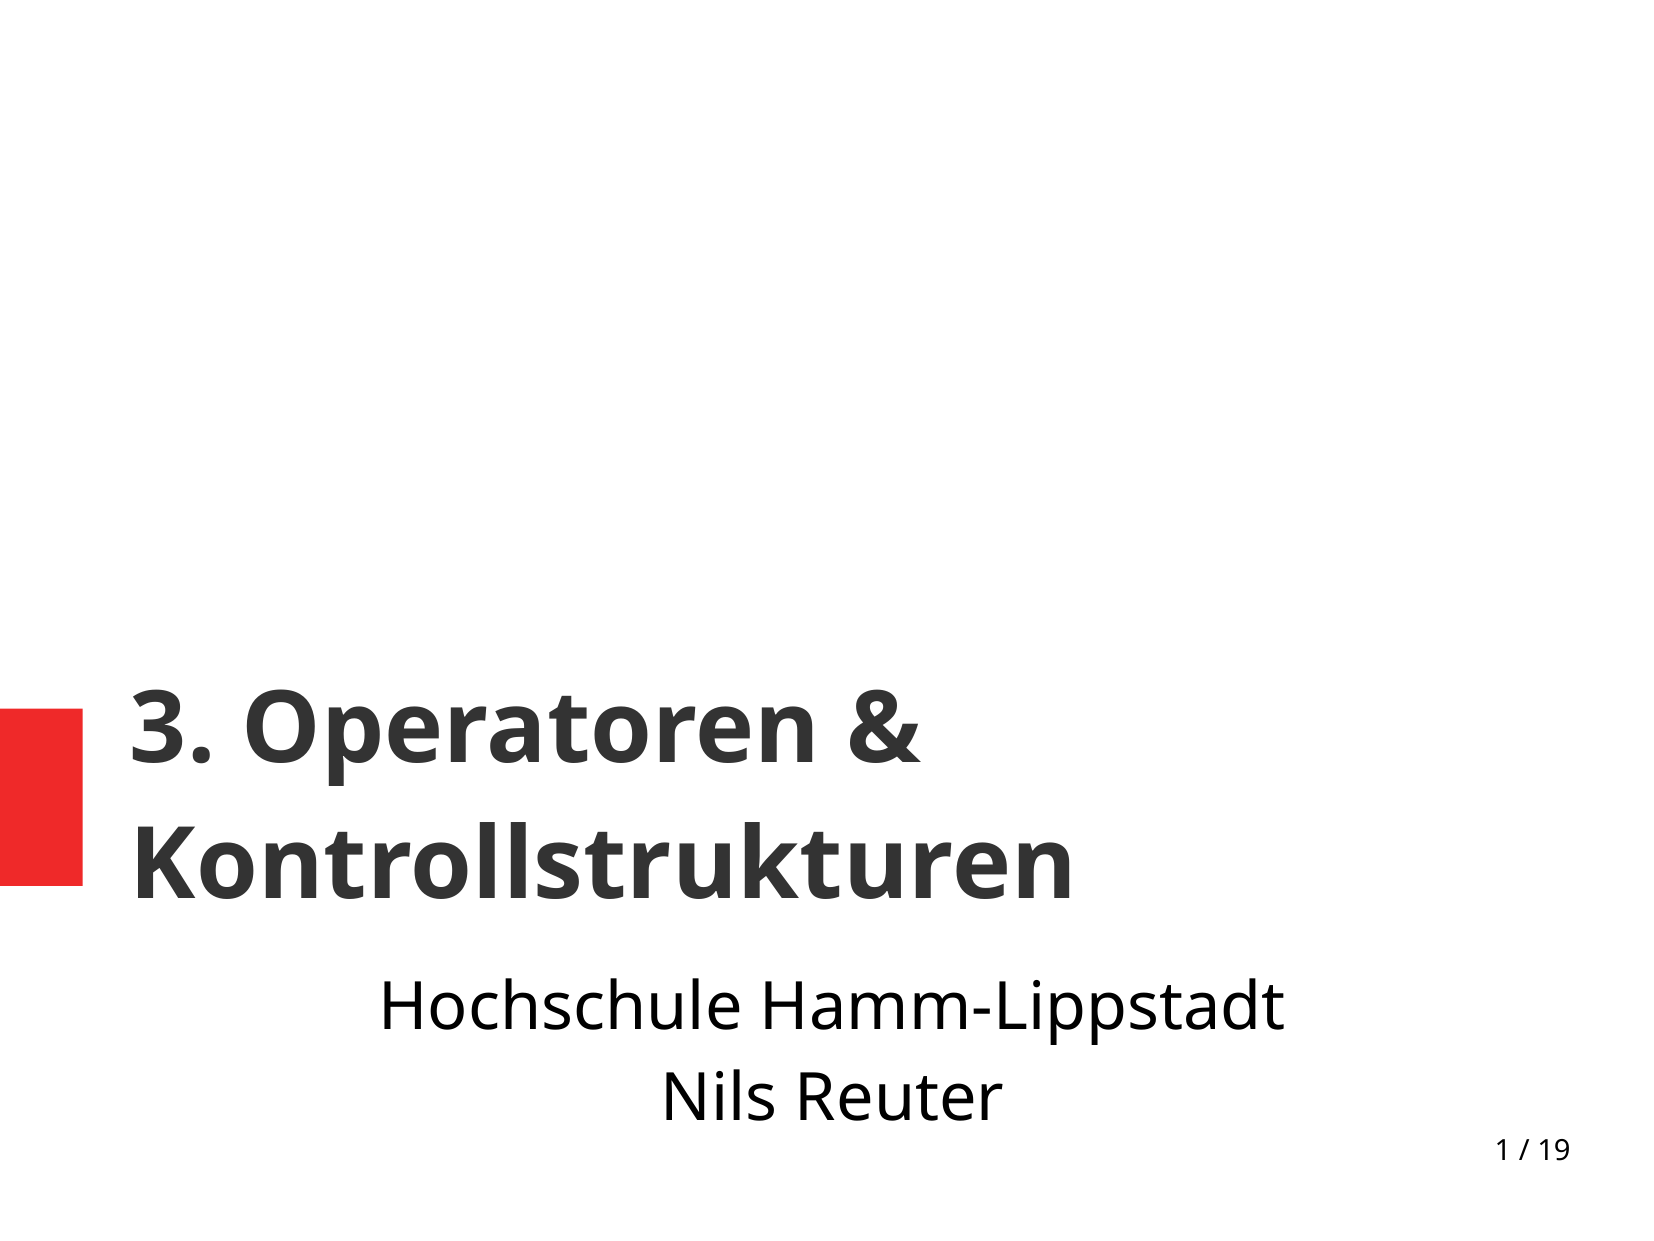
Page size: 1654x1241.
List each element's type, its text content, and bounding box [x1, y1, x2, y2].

title 3. Operatoren & Kontrollstrukturen [129, 655, 1536, 928]
subtitle Hochschule Hamm-Lippstadt Nils Reuter [129, 968, 1536, 1130]
